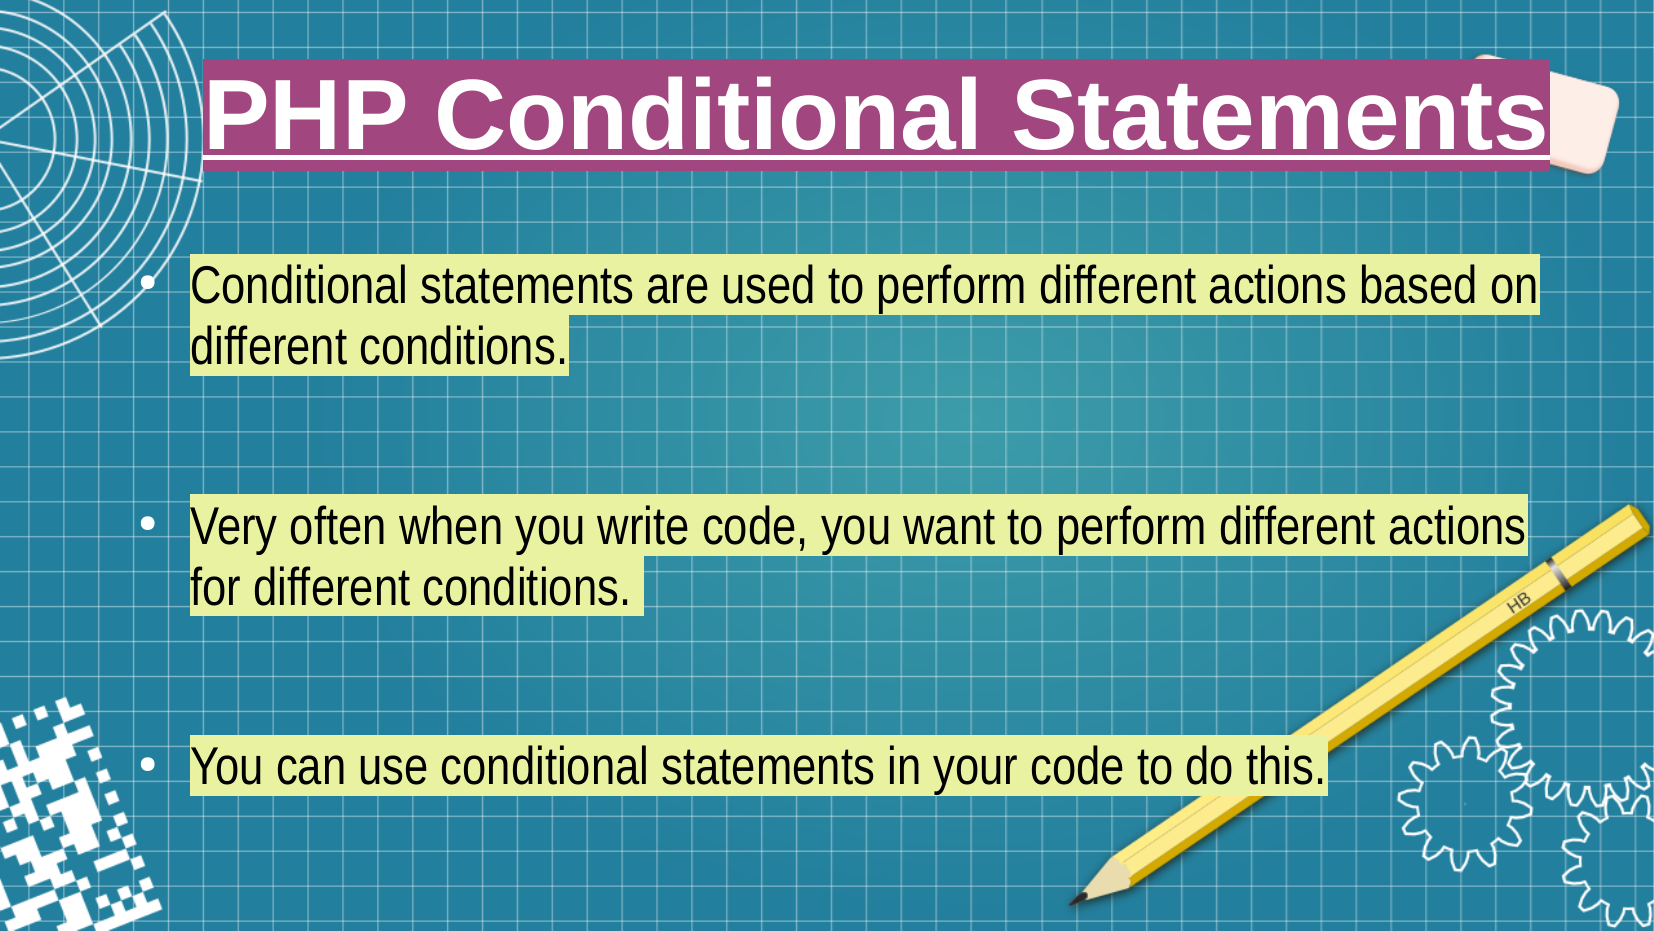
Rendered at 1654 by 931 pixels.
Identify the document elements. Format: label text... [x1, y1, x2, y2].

list Conditional statements are used to perform different actions based on different conditions. Very often when you write code, you want to perform different actions for different conditions. You can use conditional statements in your code to do this. [121, 253, 1565, 798]
title PHP Conditional Statements [121, 59, 1633, 283]
picture [0, 0, 1654, 931]
